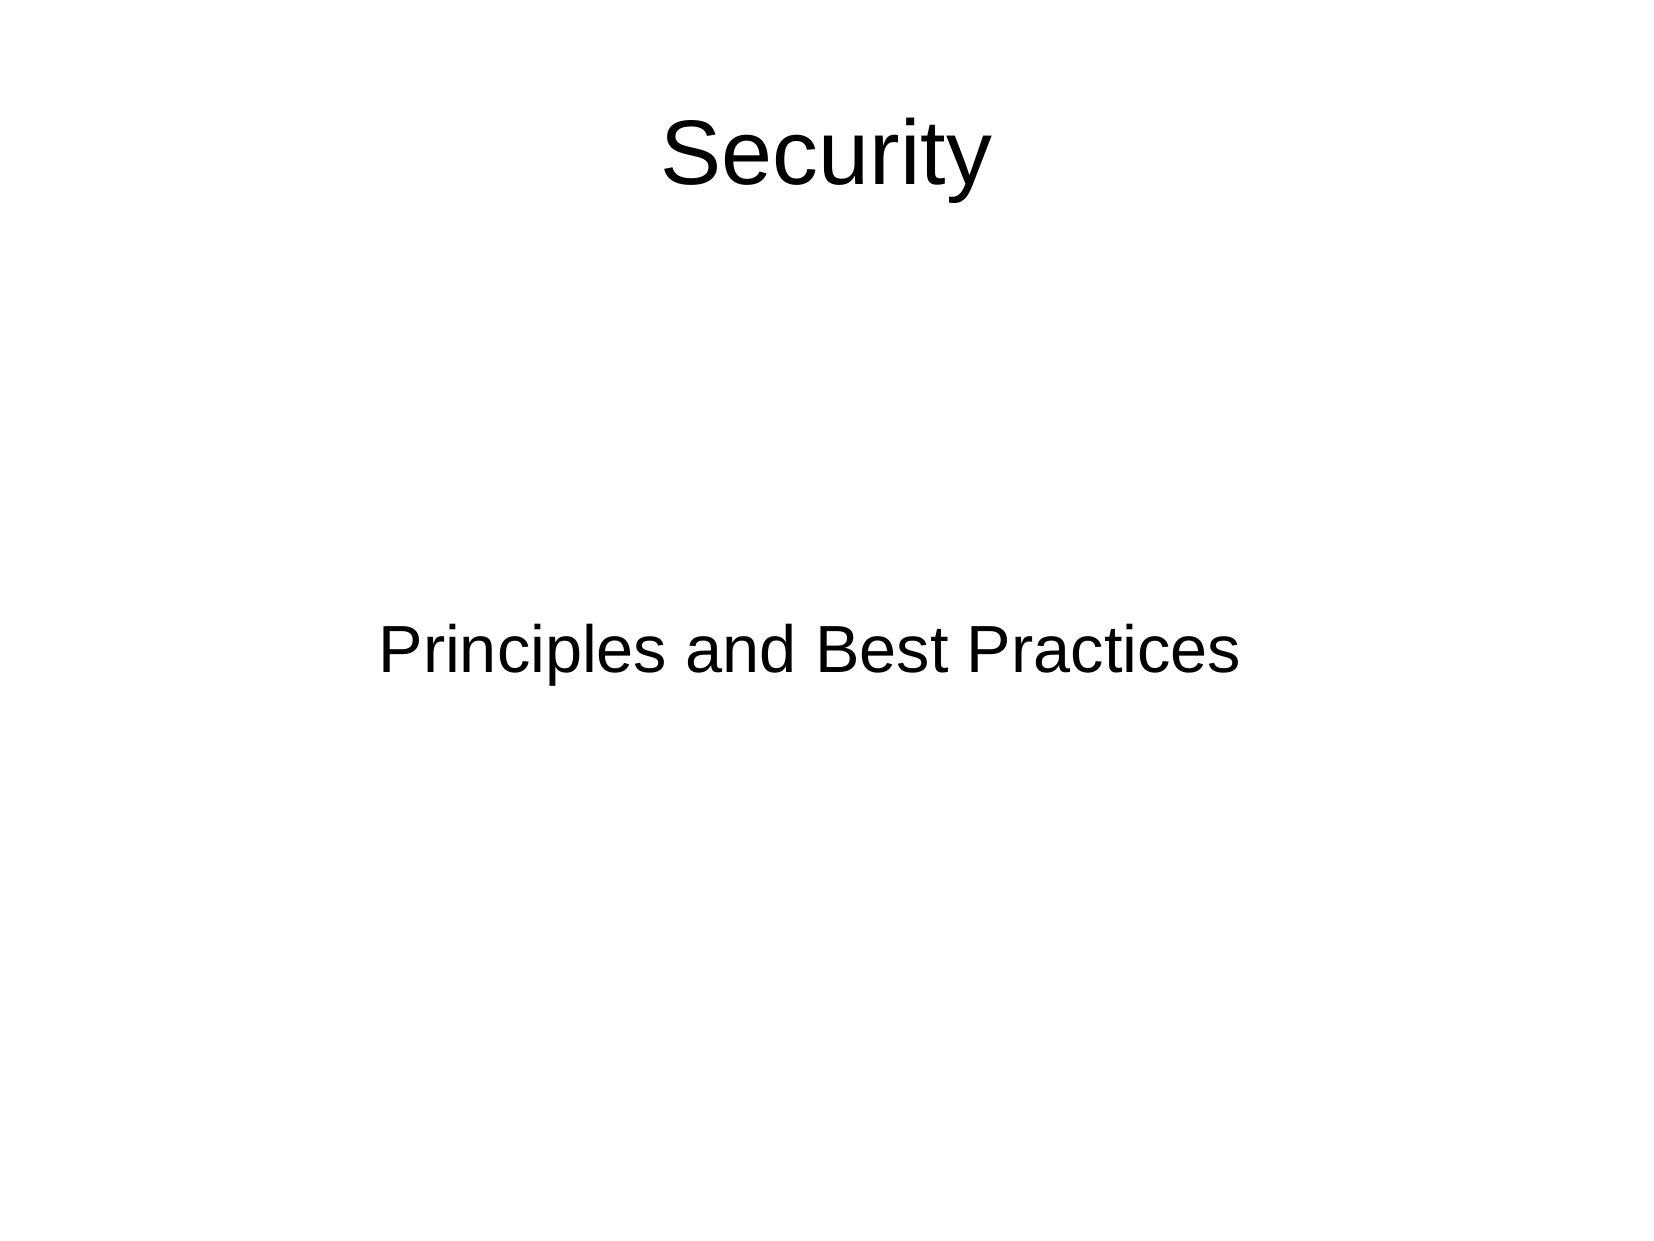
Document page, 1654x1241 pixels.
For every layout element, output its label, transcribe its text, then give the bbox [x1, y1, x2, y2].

title Security [82, 49, 1571, 257]
subtitle Principles and Best Practices [82, 290, 1538, 1010]
